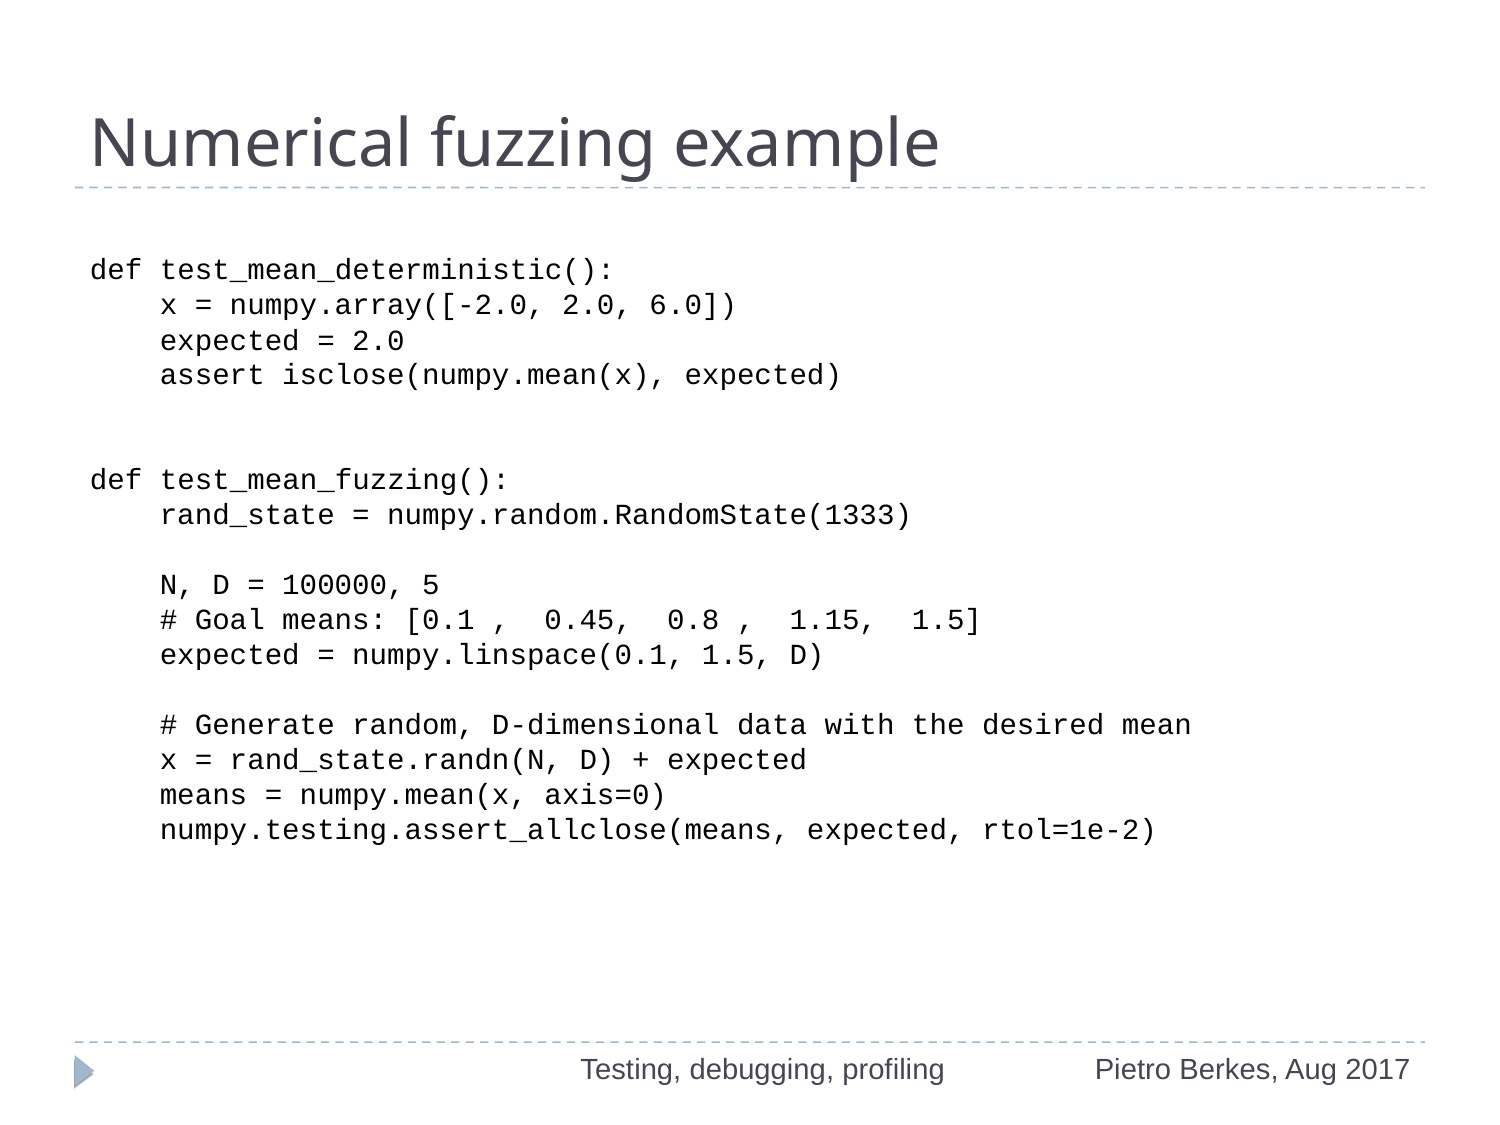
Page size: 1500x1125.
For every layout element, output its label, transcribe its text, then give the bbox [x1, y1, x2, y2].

slide_number Pietro Berkes, Aug 2017 [1051, 1042, 1426, 1103]
title Numerical fuzzing example [75, 24, 1425, 188]
footer Testing, debugging, profiling [475, 1042, 1051, 1103]
list def test_mean_deterministic(): x = numpy.array([-2.0, 2.0, 6.0]) expected = 2.0 assert isclose(numpy.mean(x), expected) def test_mean_fuzzing(): rand_state = numpy.random.RandomState(1333) N, D = 100000, 5 # Goal means: [0.1 , 0.45, 0.8 , 1.15, 1.5] expected = numpy.linspace(0.1, 1.5, D) # Generate random, D-dimensional data with the desired mean x = rand_state.randn(N, D) + expected means = numpy.mean(x, axis=0) numpy.testing.assert_allclose(means, expected, rtol=1e-2) [75, 243, 1425, 1010]
